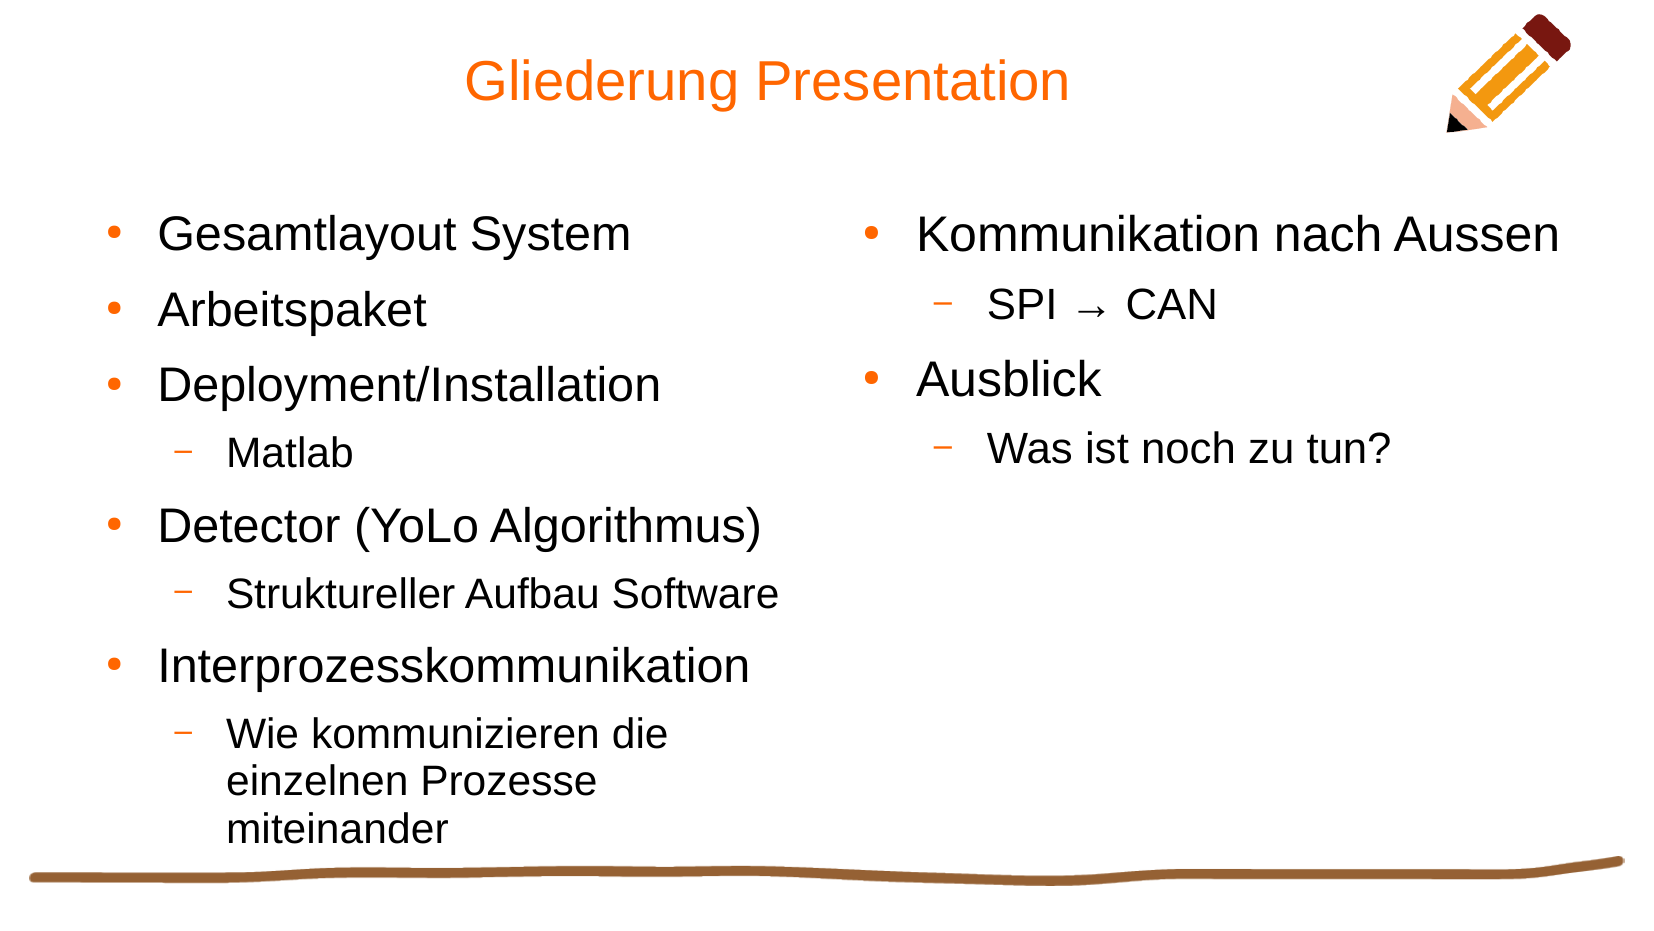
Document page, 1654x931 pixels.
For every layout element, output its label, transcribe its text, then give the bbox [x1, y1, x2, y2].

picture [1446, 14, 1571, 133]
list Kommunikation nach Aussen SPI → CAN Ausblick Was ist noch zu tun? [845, 206, 1566, 857]
picture [29, 856, 1625, 886]
list Gesamtlayout System Arbeitspaket Deployment/Installation Matlab Detector (YoLo Algorithmus) Struktureller Aufbau Software Interprozesskommunikation Wie kommunizieren die einzelnen Prozesse miteinander [88, 206, 809, 857]
title Gliederung Presentation [88, 29, 1447, 133]
